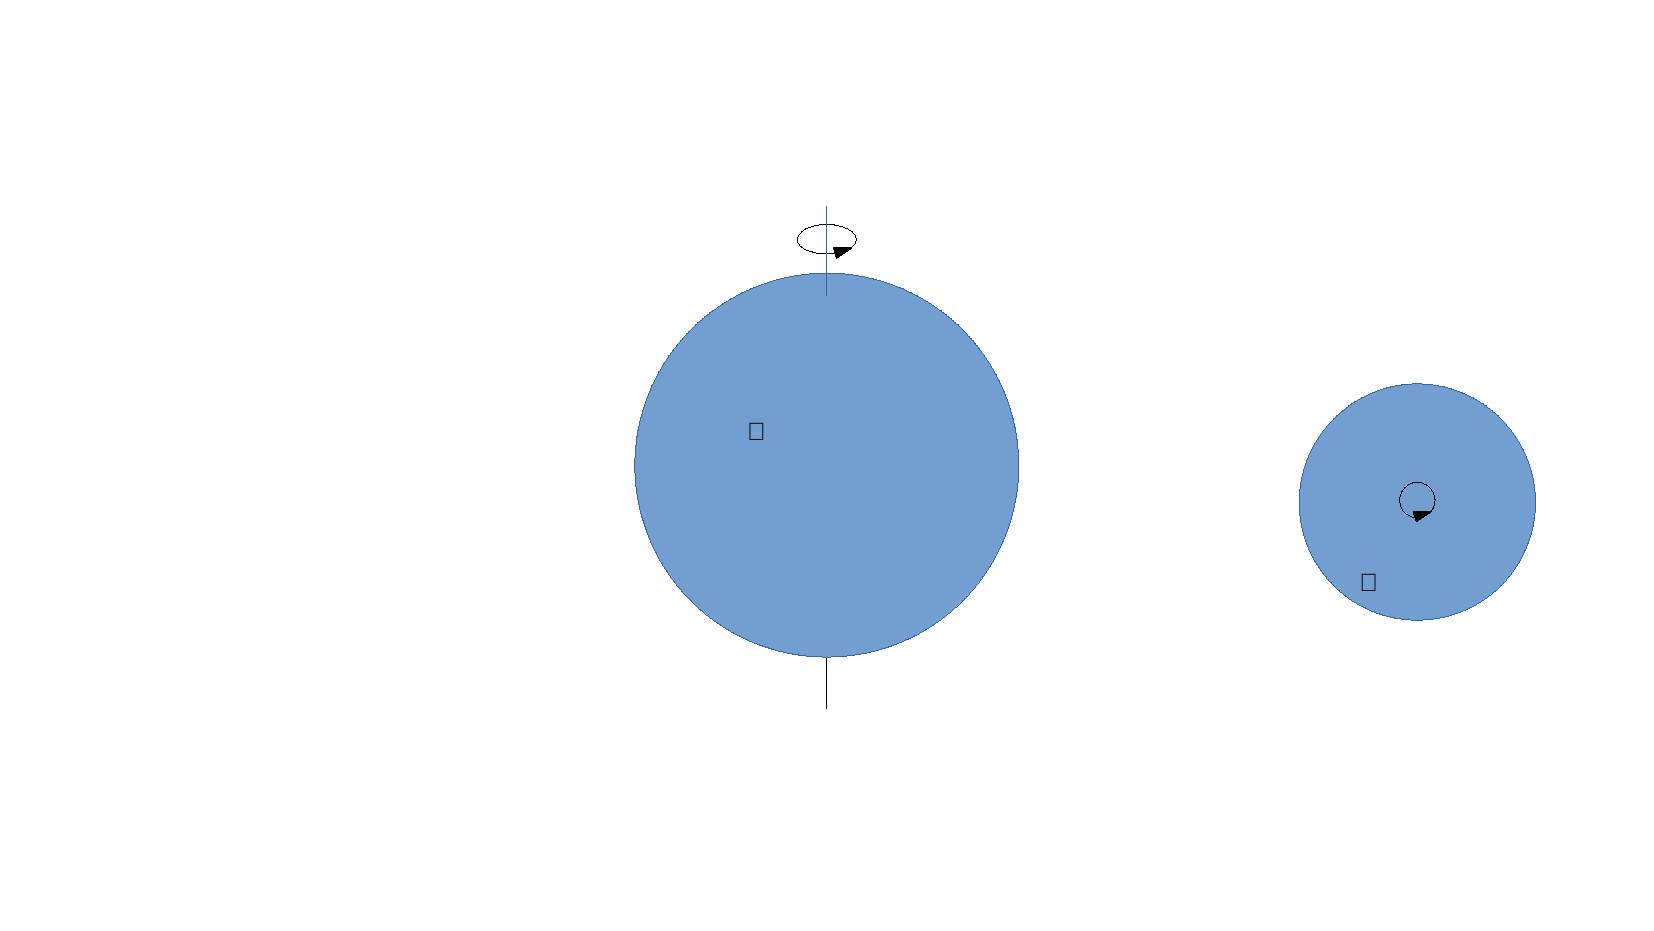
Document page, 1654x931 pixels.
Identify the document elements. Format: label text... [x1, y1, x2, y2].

text_box [833, 247, 852, 259]
text_box [634, 273, 1019, 658]
text_box 😬 [732, 409, 794, 453]
text_box [1299, 383, 1536, 621]
text_box 😬 [1344, 561, 1406, 605]
